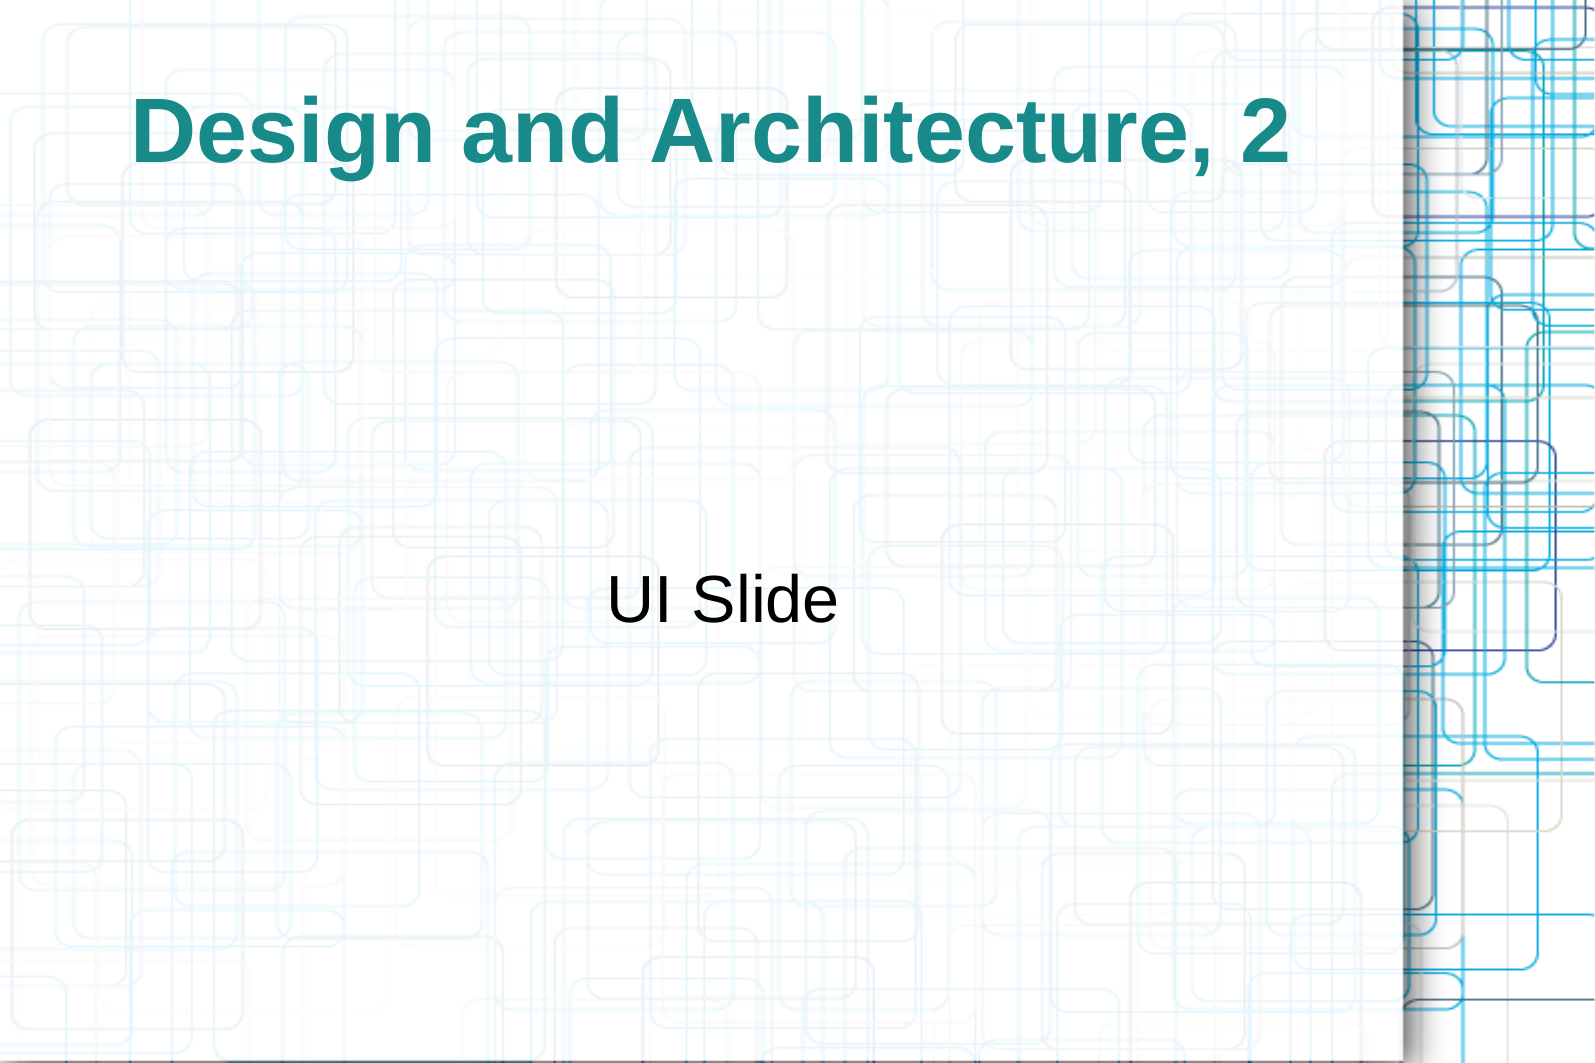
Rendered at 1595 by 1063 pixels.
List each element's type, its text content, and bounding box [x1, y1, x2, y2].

title Design and Architecture, 2 [56, 49, 1367, 213]
subtitle UI Slide [79, 256, 1367, 943]
picture [0, 0, 1595, 1063]
